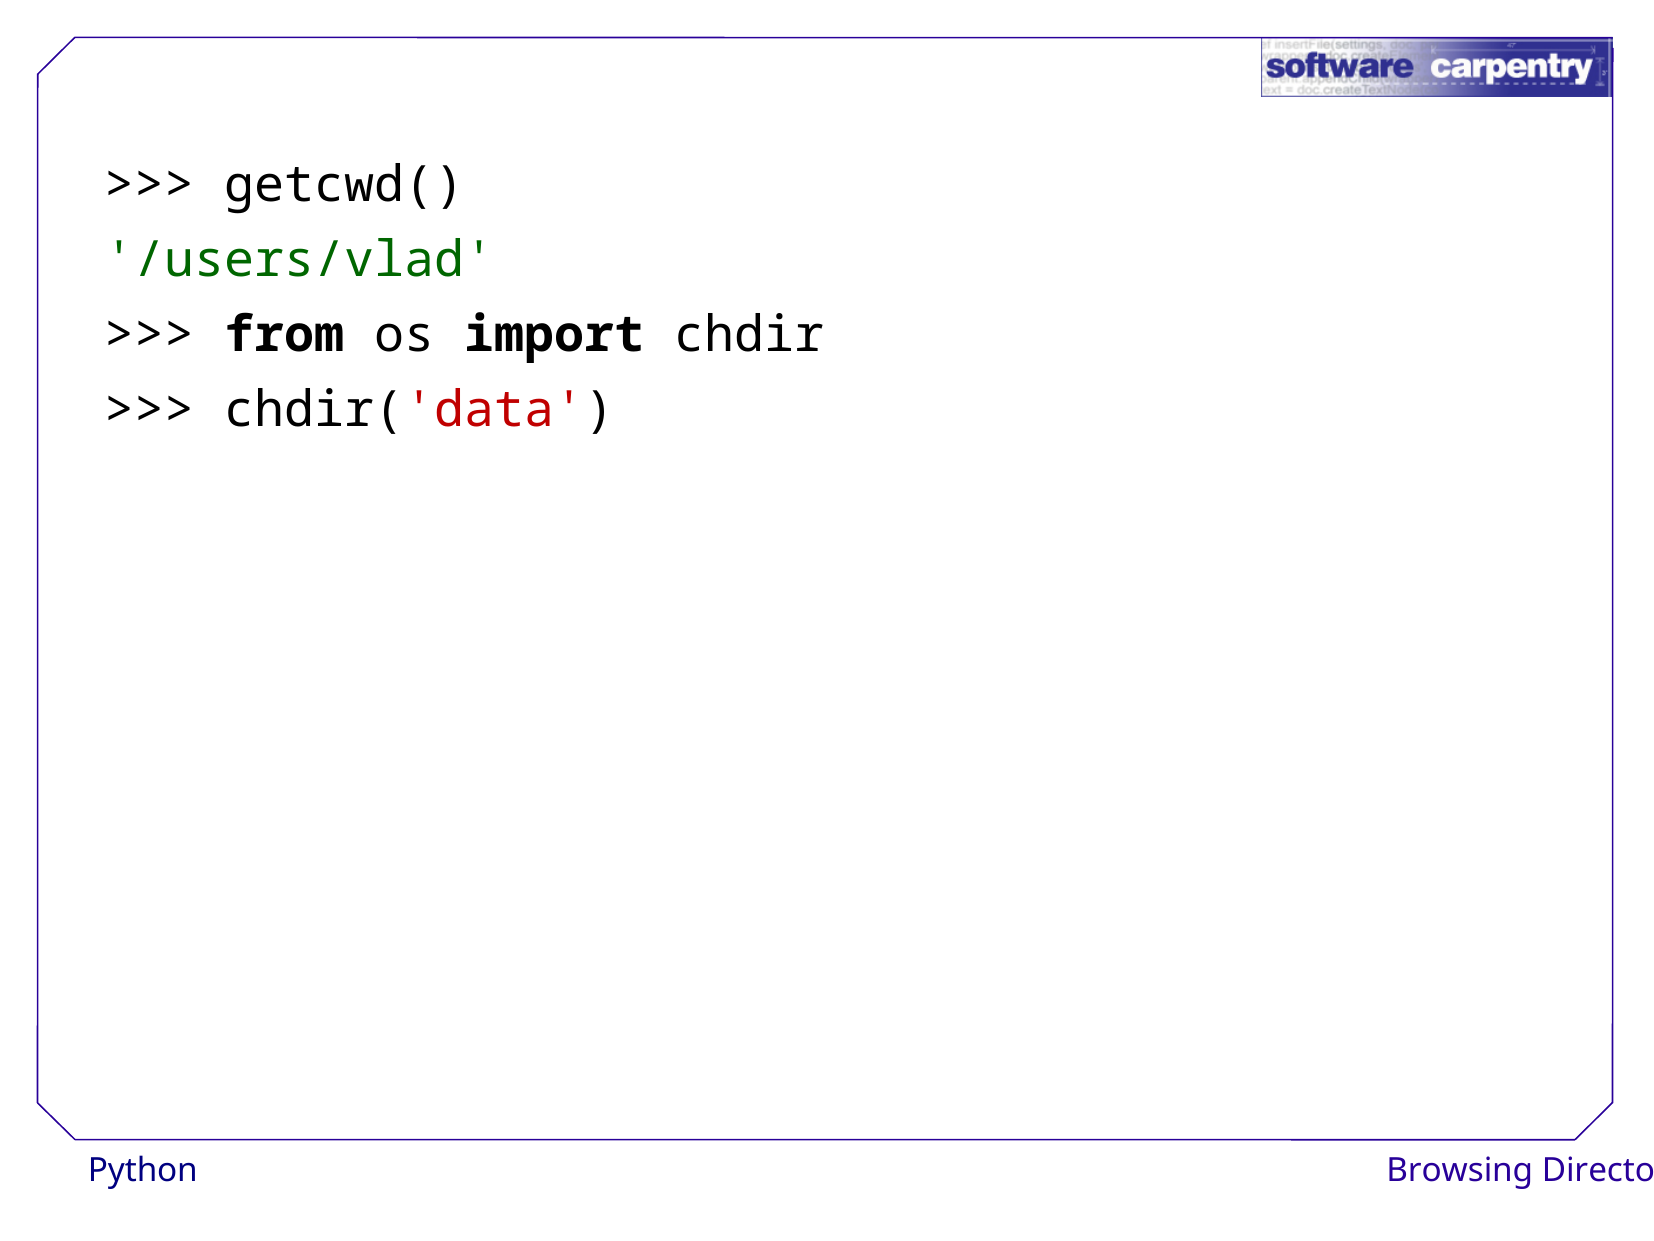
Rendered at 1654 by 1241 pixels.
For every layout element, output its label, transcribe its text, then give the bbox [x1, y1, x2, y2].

picture [1261, 39, 1613, 97]
text_box >>> getcwd() '/users/vlad' >>> from os import chdir >>> chdir('data') [89, 128, 1512, 1037]
